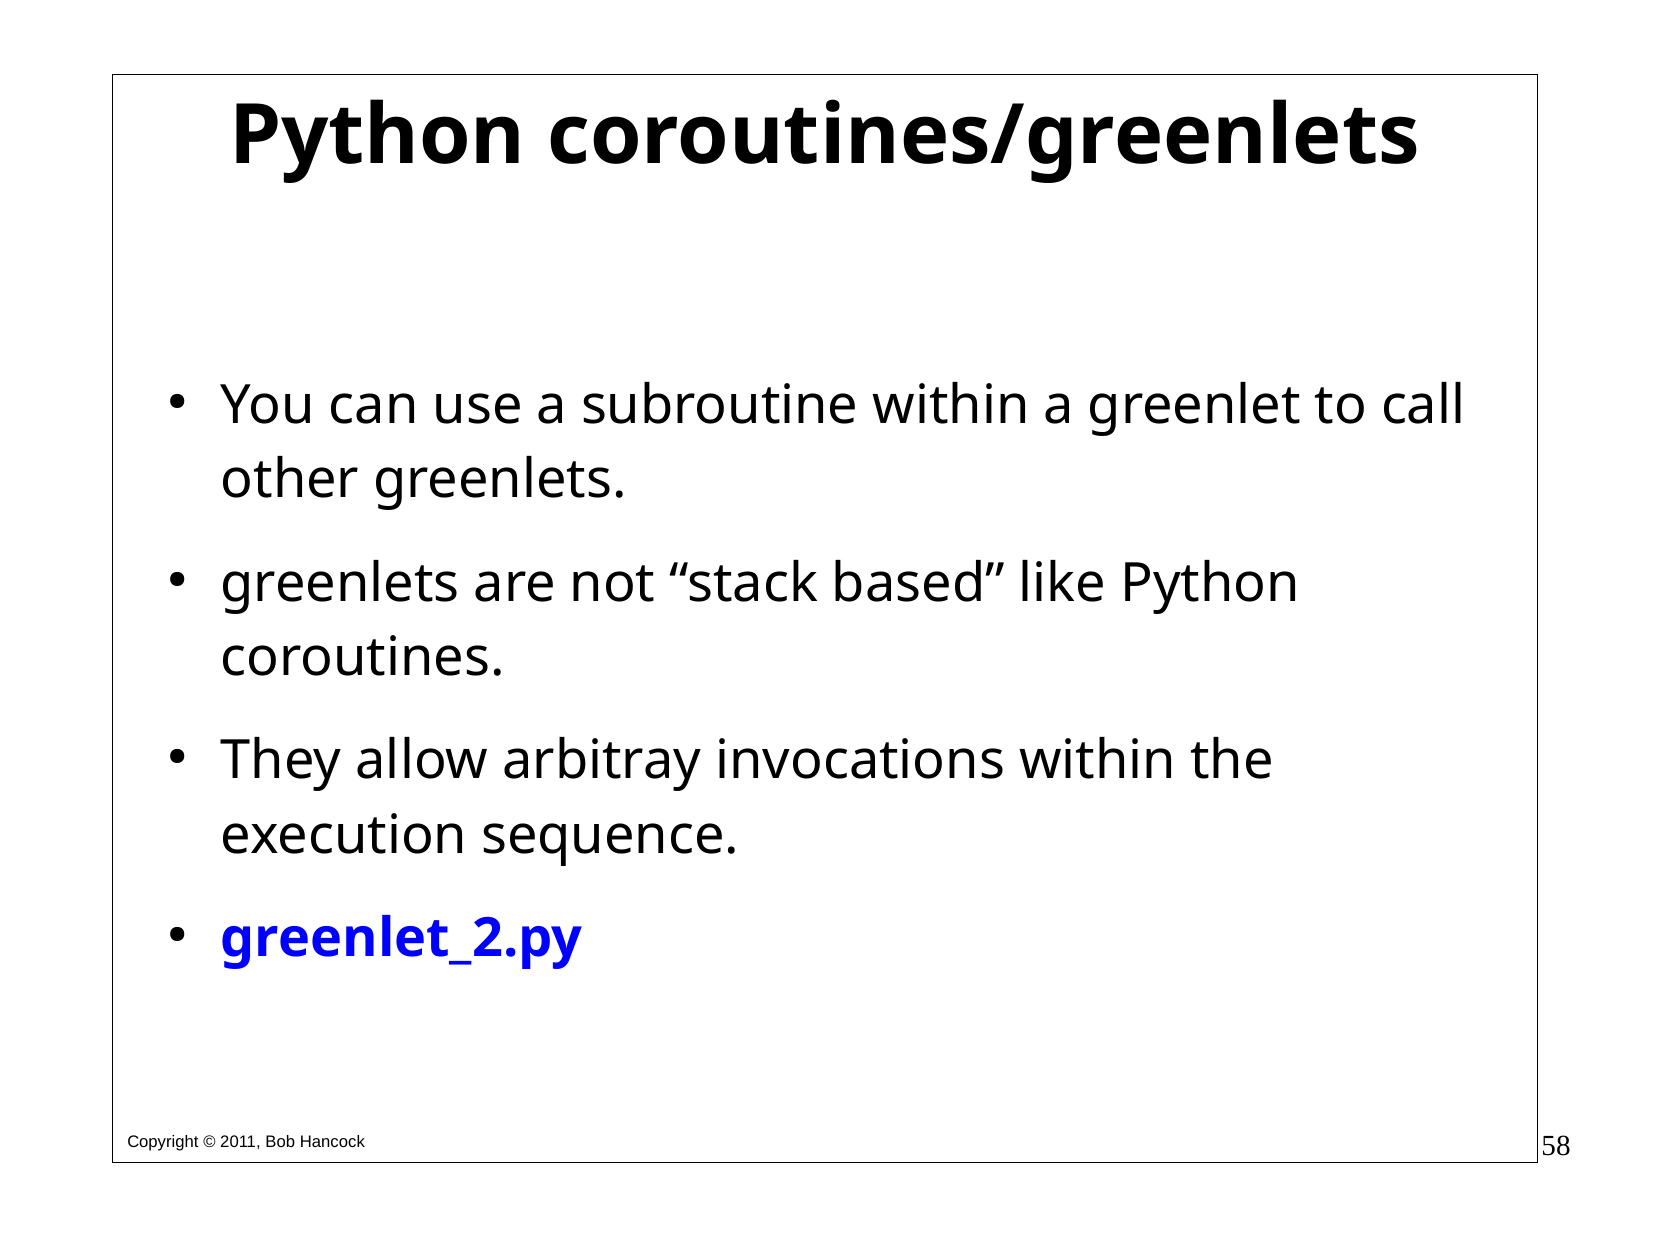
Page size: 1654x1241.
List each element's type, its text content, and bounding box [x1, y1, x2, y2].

title Python coroutines/greenlets [112, 75, 1538, 188]
text_box Copyright © 2011, Bob Hancock [112, 1125, 381, 1159]
list You can use a subroutine within a greenlet to call other greenlets. greenlets are not “stack based” like Python coroutines. They allow arbitray invocations within the execution sequence. greenlet_2.py [150, 262, 1501, 1126]
